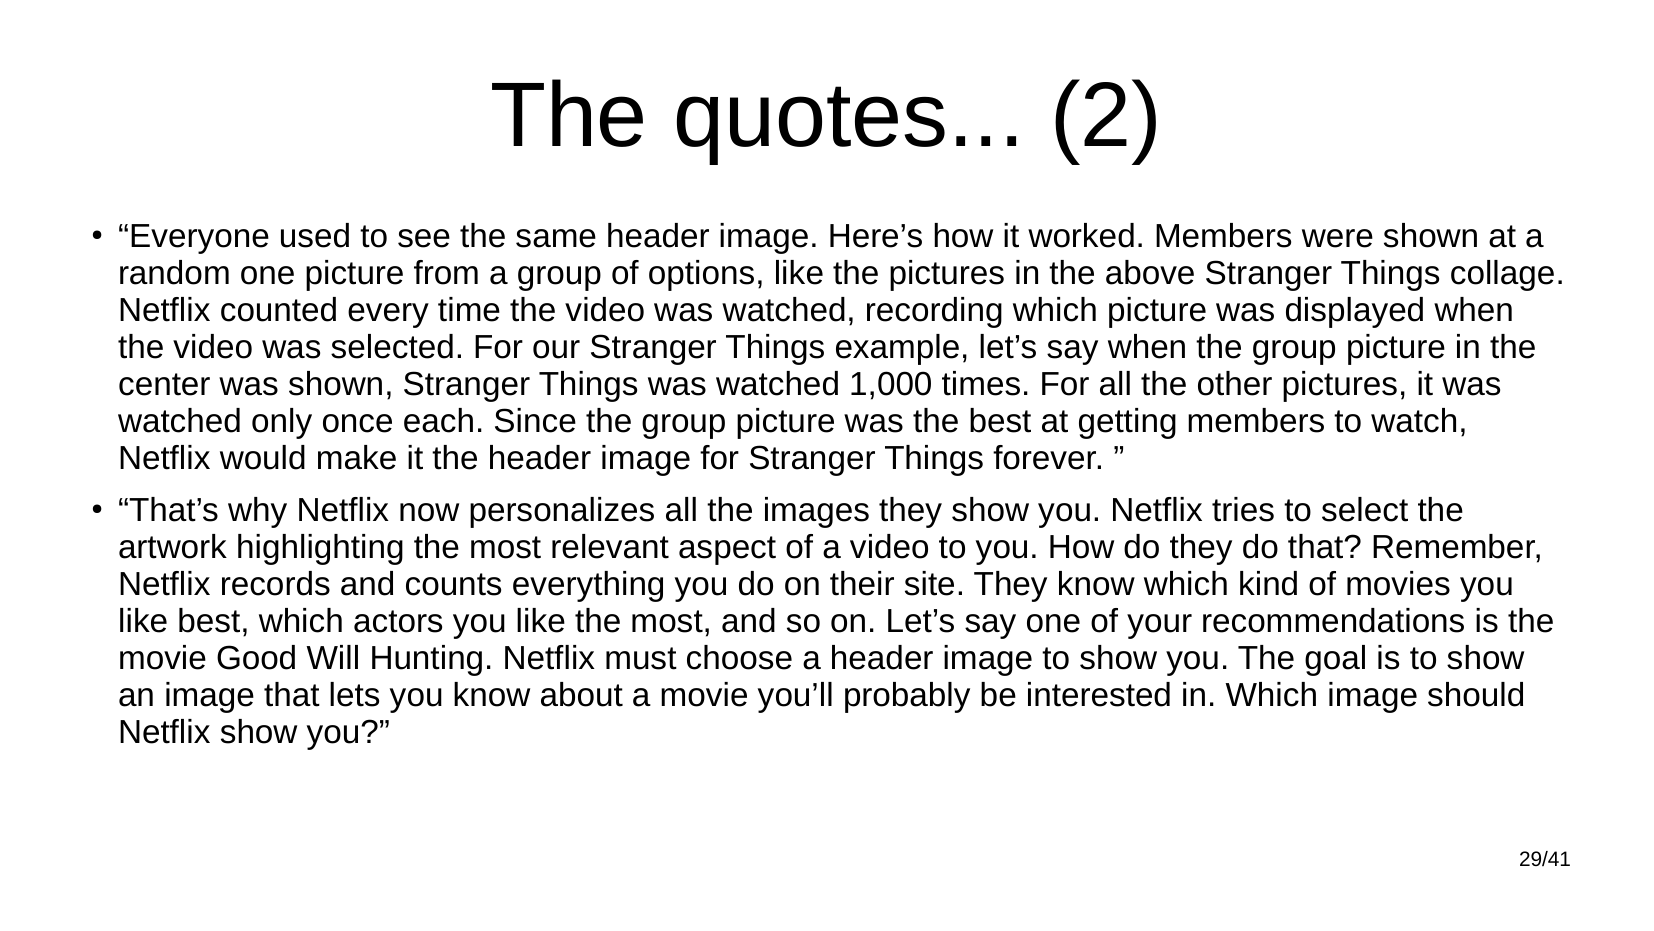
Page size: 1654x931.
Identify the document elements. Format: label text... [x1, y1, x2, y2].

list “Everyone used to see the same header image. Here’s how it worked. Members were shown at a random one picture from a group of options, like the pictures in the above Stranger Things collage. Netflix counted every time the video was watched, recording which picture was displayed when the video was selected. For our Stranger Things example, let’s say when the group picture in the center was shown, Stranger Things was watched 1,000 times. For all the other pictures, it was watched only once each. Since the group picture was the best at getting members to watch, Netflix would make it the header image for Stranger Things forever. ” “That’s why Netflix now personalizes all the images they show you. Netflix tries to select the artwork highlighting the most relevant aspect of a video to you. How do they do that? Remember, Netflix records and counts everything you do on their site. They know which kind of movies you like best, which actors you like the most, and so on. Let’s say one of your recommendations is the movie Good Will Hunting. Netflix must choose a header image to show you. The goal is to show an image that lets you know about a movie you’ll probably be interested in. Which image should Netflix show you?” [82, 217, 1571, 758]
title The quotes... (2) [82, 37, 1571, 193]
